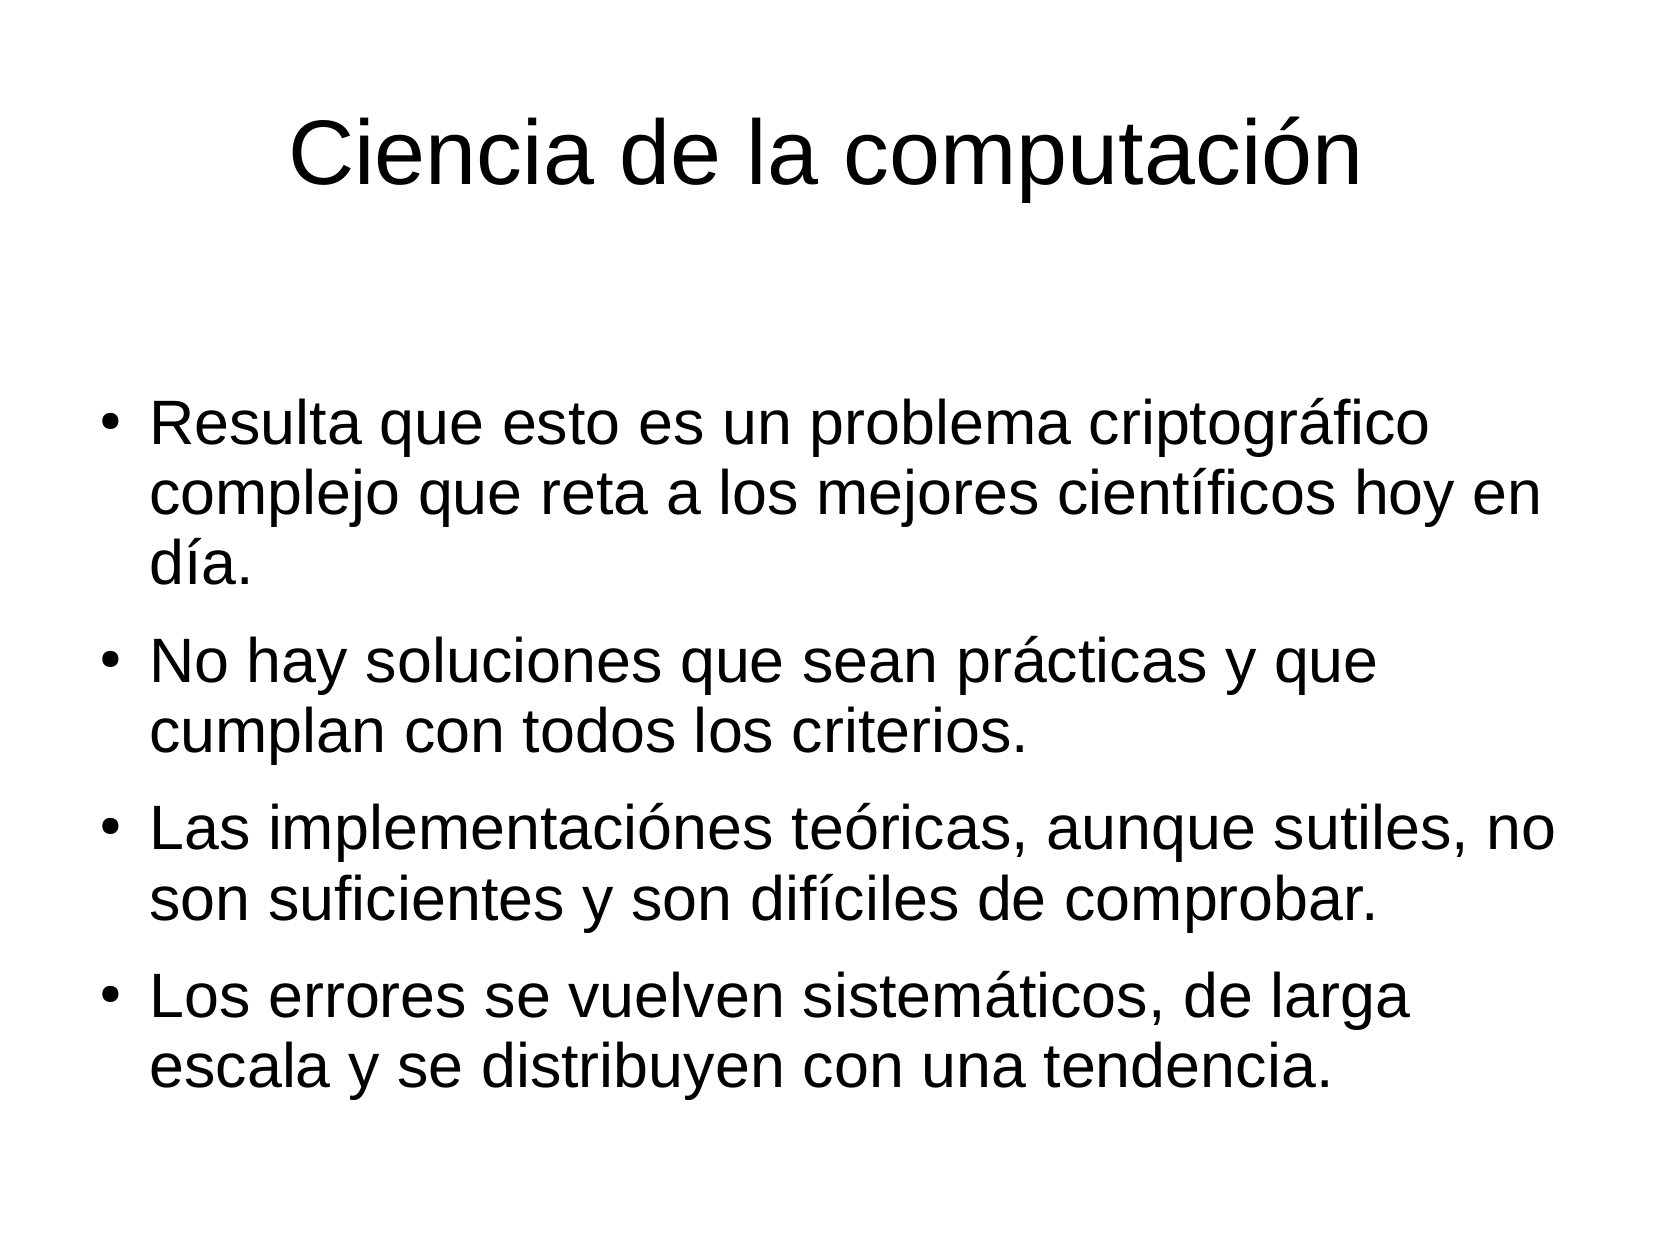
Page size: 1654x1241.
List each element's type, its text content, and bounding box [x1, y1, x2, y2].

title Ciencia de la computación [82, 49, 1571, 257]
list Resulta que esto es un problema criptográfico complejo que reta a los mejores científicos hoy en día. No hay soluciones que sean prácticas y que cumplan con todos los criterios. Las implementaciónes teóricas, aunque sutiles, no son suficientes y son difíciles de comprobar. Los errores se vuelven sistemáticos, de larga escala y se distribuyen con una tendencia. [82, 290, 1571, 1109]
